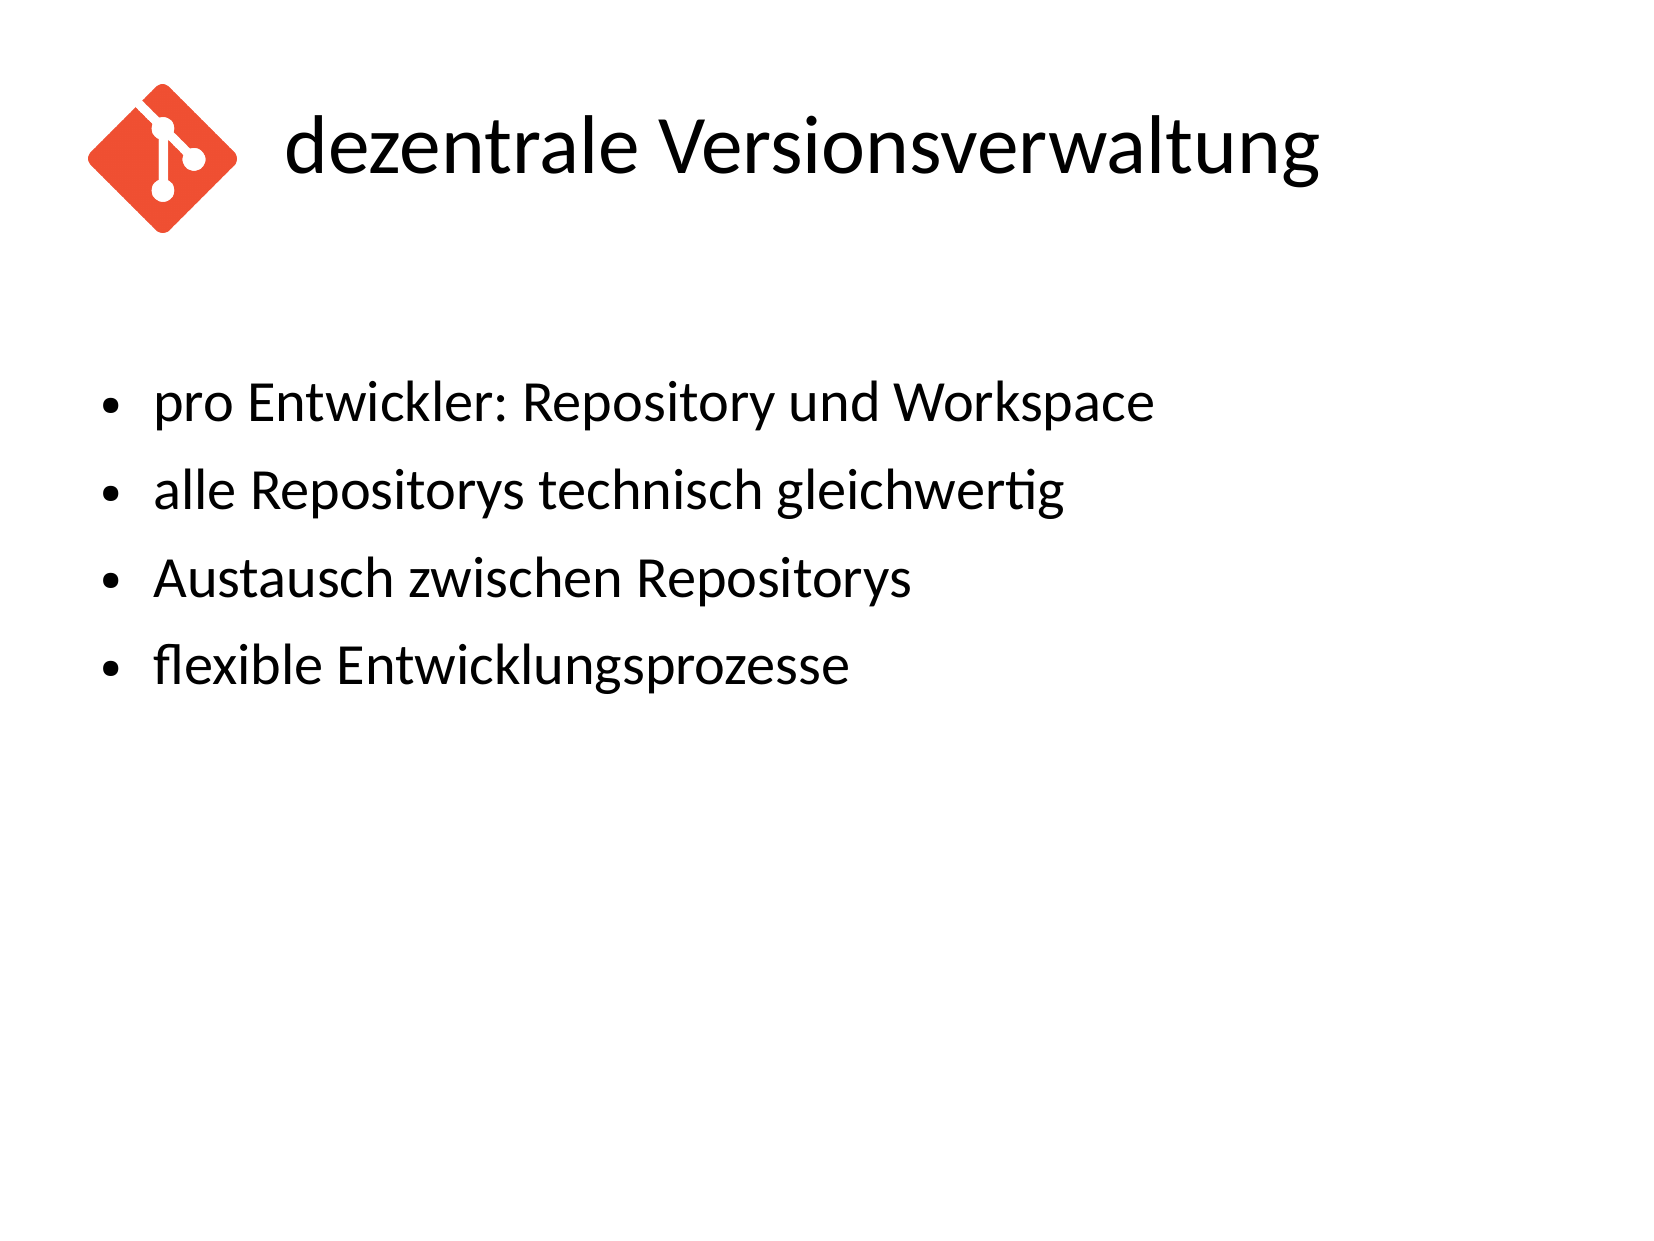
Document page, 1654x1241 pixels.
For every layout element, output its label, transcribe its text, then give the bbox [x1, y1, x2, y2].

picture [88, 84, 237, 233]
list pro Entwickler: Repository und Workspace alle Repositorys technisch gleichwertig Austausch zwischen Repositorys flexible Entwicklungsprozesse [82, 290, 1571, 1152]
title dezentrale Versionsverwaltung [265, 49, 1571, 257]
